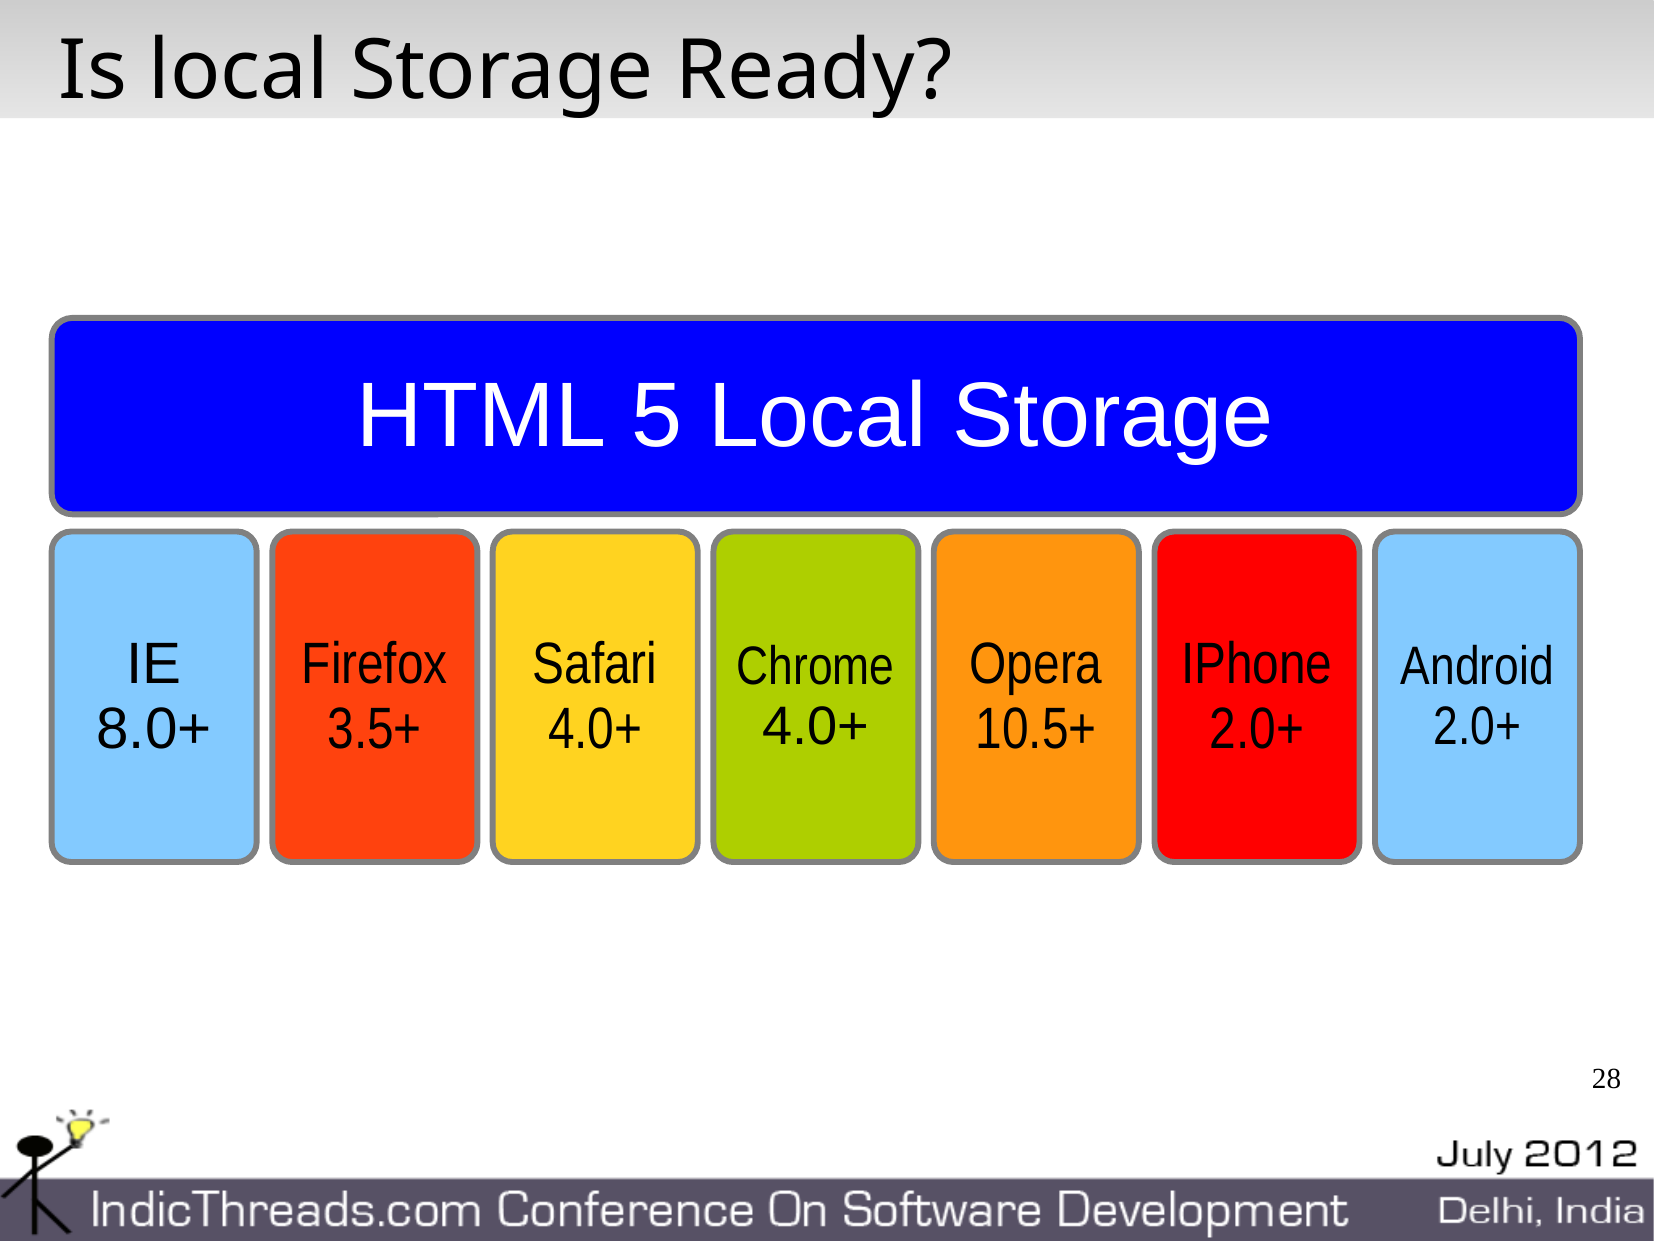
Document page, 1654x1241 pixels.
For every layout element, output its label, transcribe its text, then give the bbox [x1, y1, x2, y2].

text_box Opera 10.5+ [933, 531, 1139, 863]
text_box Chrome 4.0+ [713, 531, 919, 863]
text_box Android 2.0+ [1374, 531, 1580, 863]
text_box Firefox 3.5+ [272, 531, 478, 863]
text_box HTML 5 Local Storage [51, 317, 1580, 515]
picture [0, 118, 1654, 1241]
text_box IE 8.0+ [51, 531, 257, 863]
title Is local Storage Ready? [59, 11, 1592, 116]
text_box Safari 4.0+ [492, 531, 698, 863]
text_box IPhone 2.0+ [1154, 531, 1360, 863]
